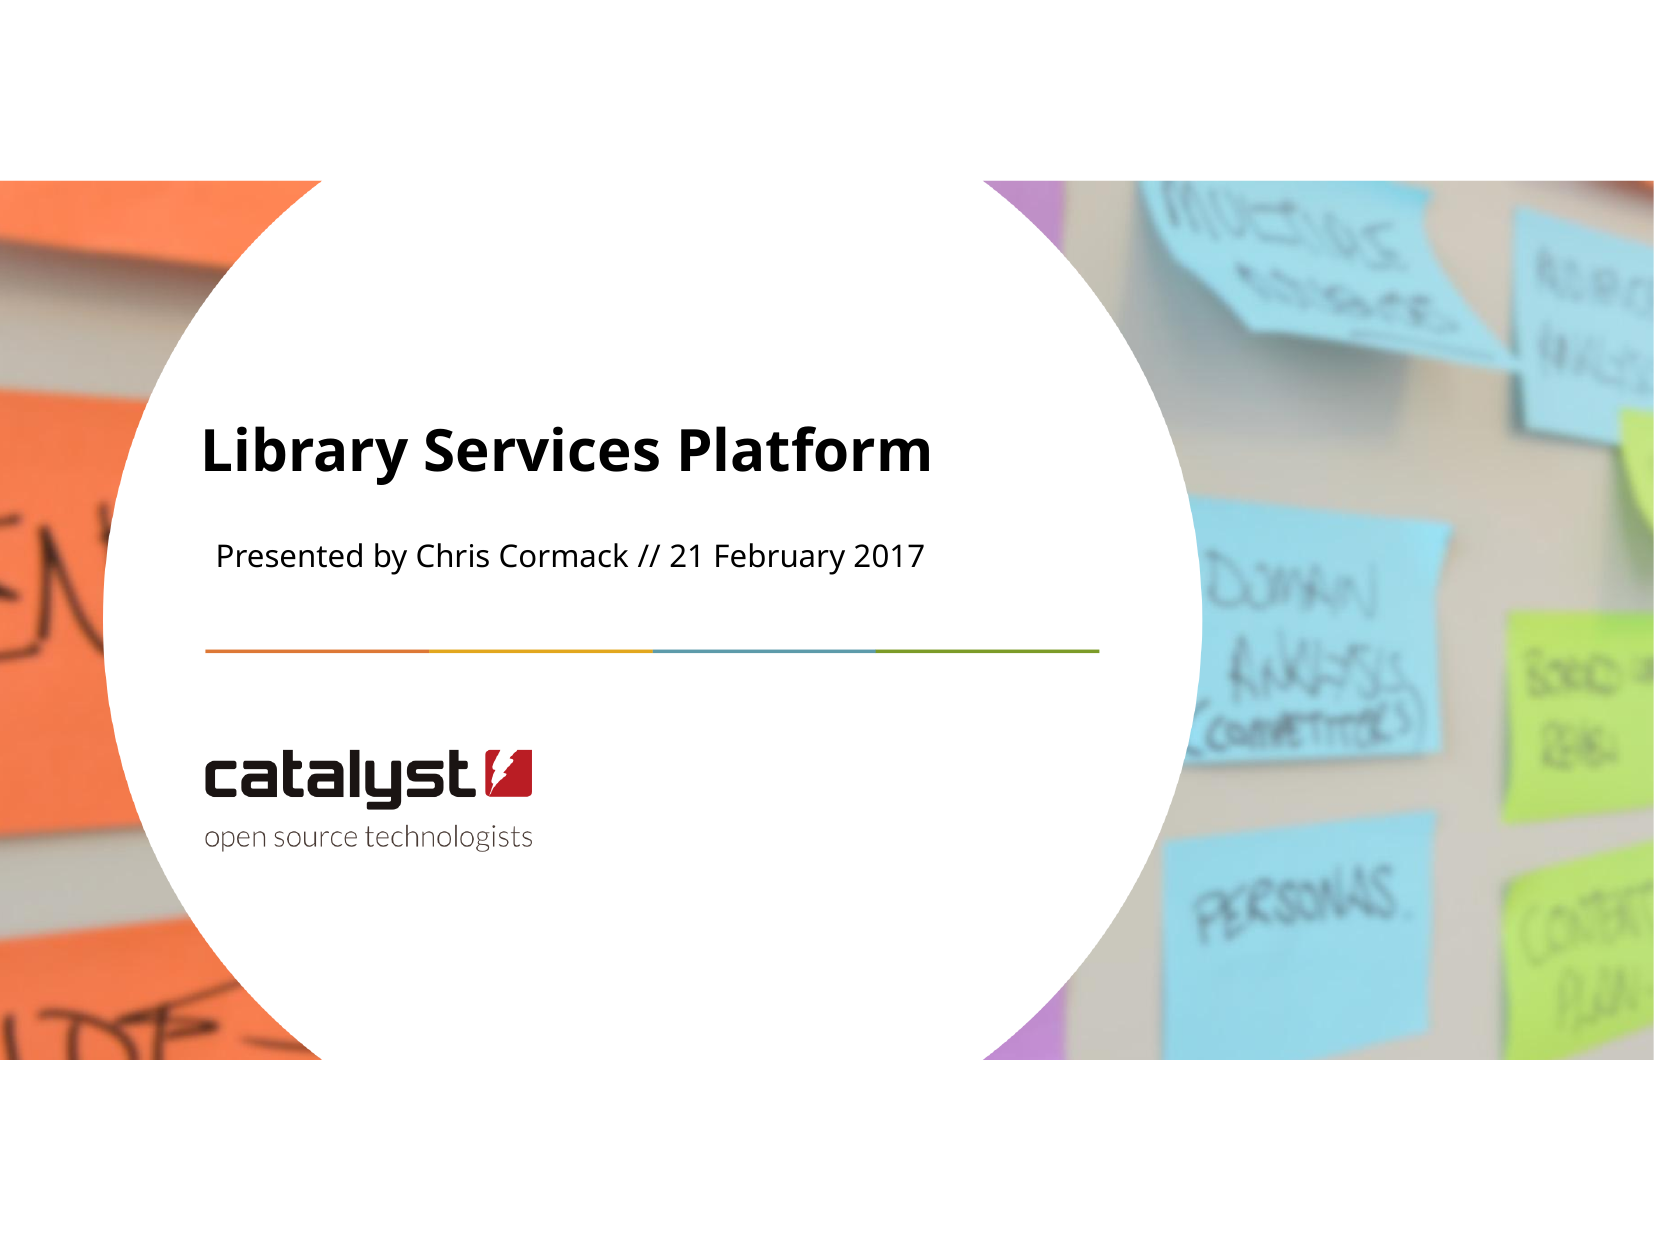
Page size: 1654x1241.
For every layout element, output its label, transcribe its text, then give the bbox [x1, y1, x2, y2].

title Library Services Platform [200, 330, 1075, 489]
picture [0, 70, 1654, 1170]
text_box Presented by Chris Cormack // 21 February 2017 [200, 526, 1241, 579]
